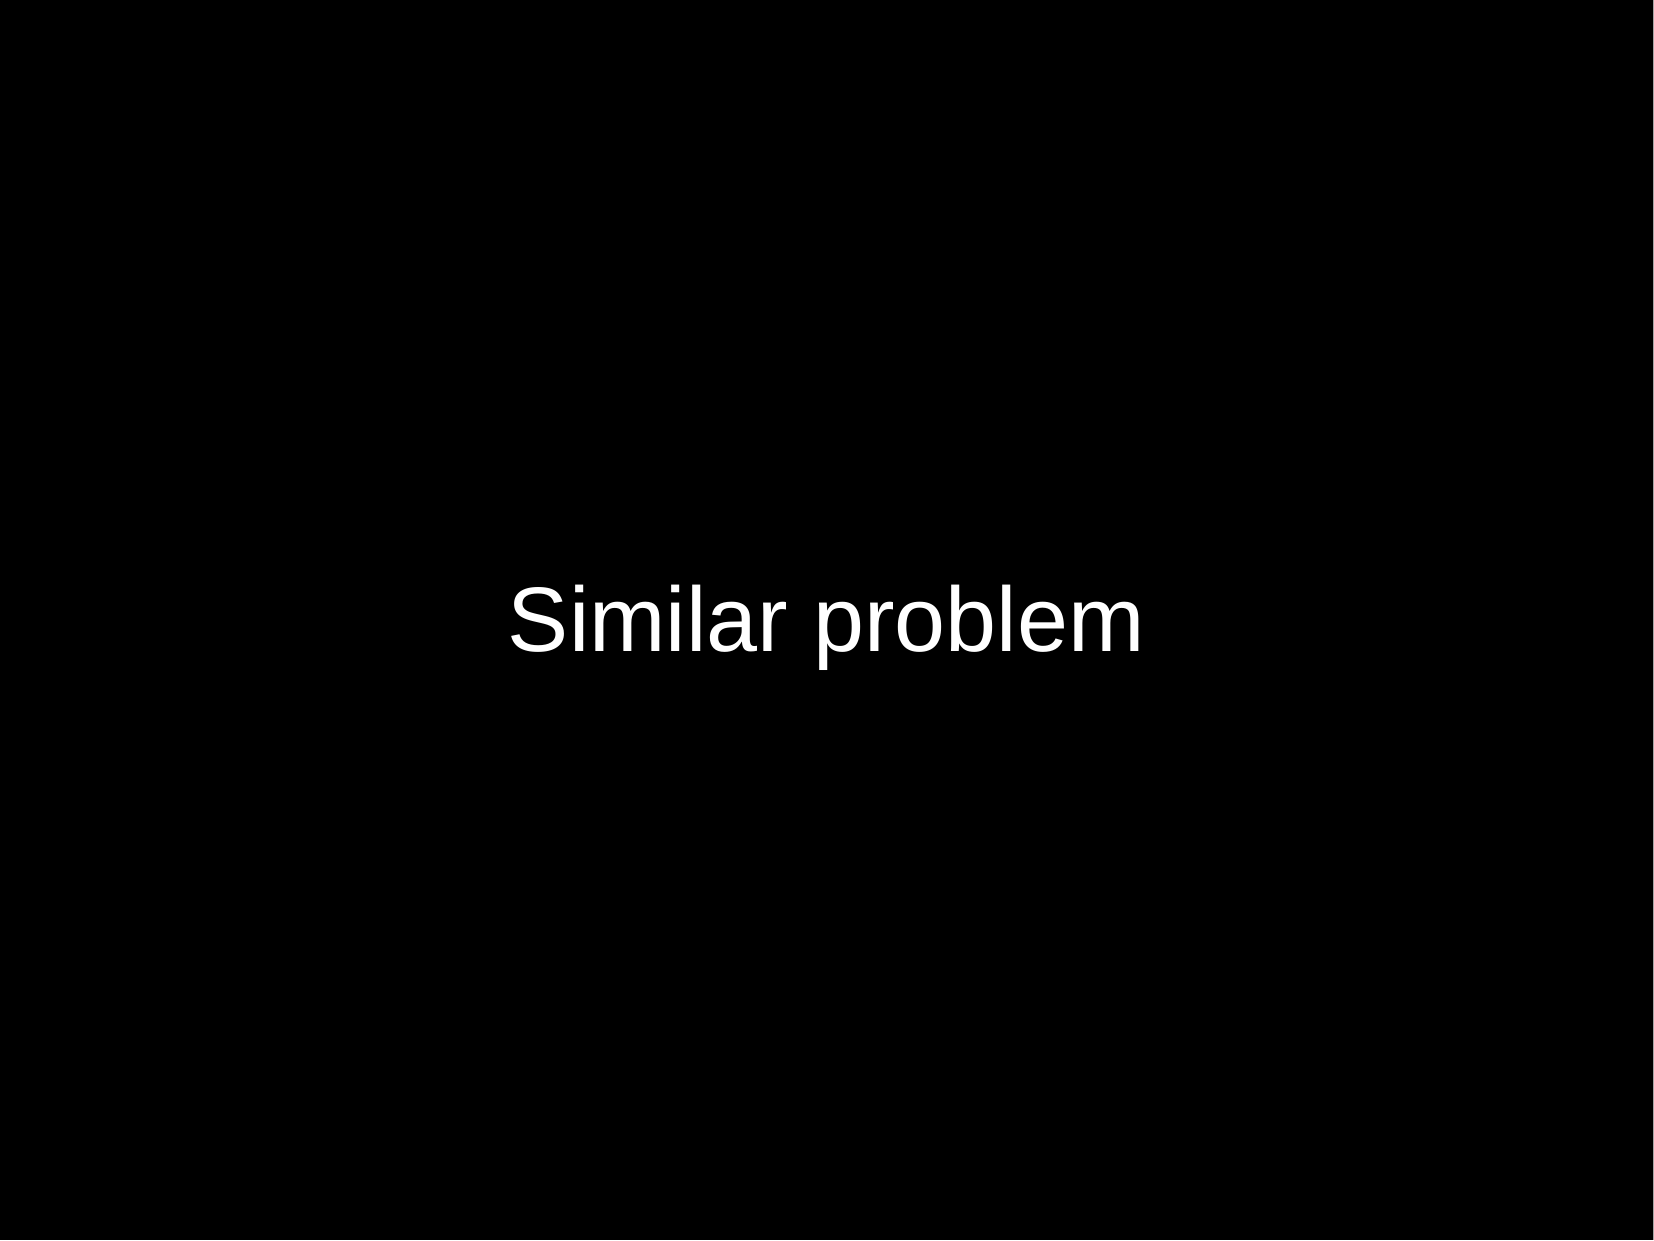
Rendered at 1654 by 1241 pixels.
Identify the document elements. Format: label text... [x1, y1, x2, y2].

title Similar problem [82, 516, 1571, 724]
